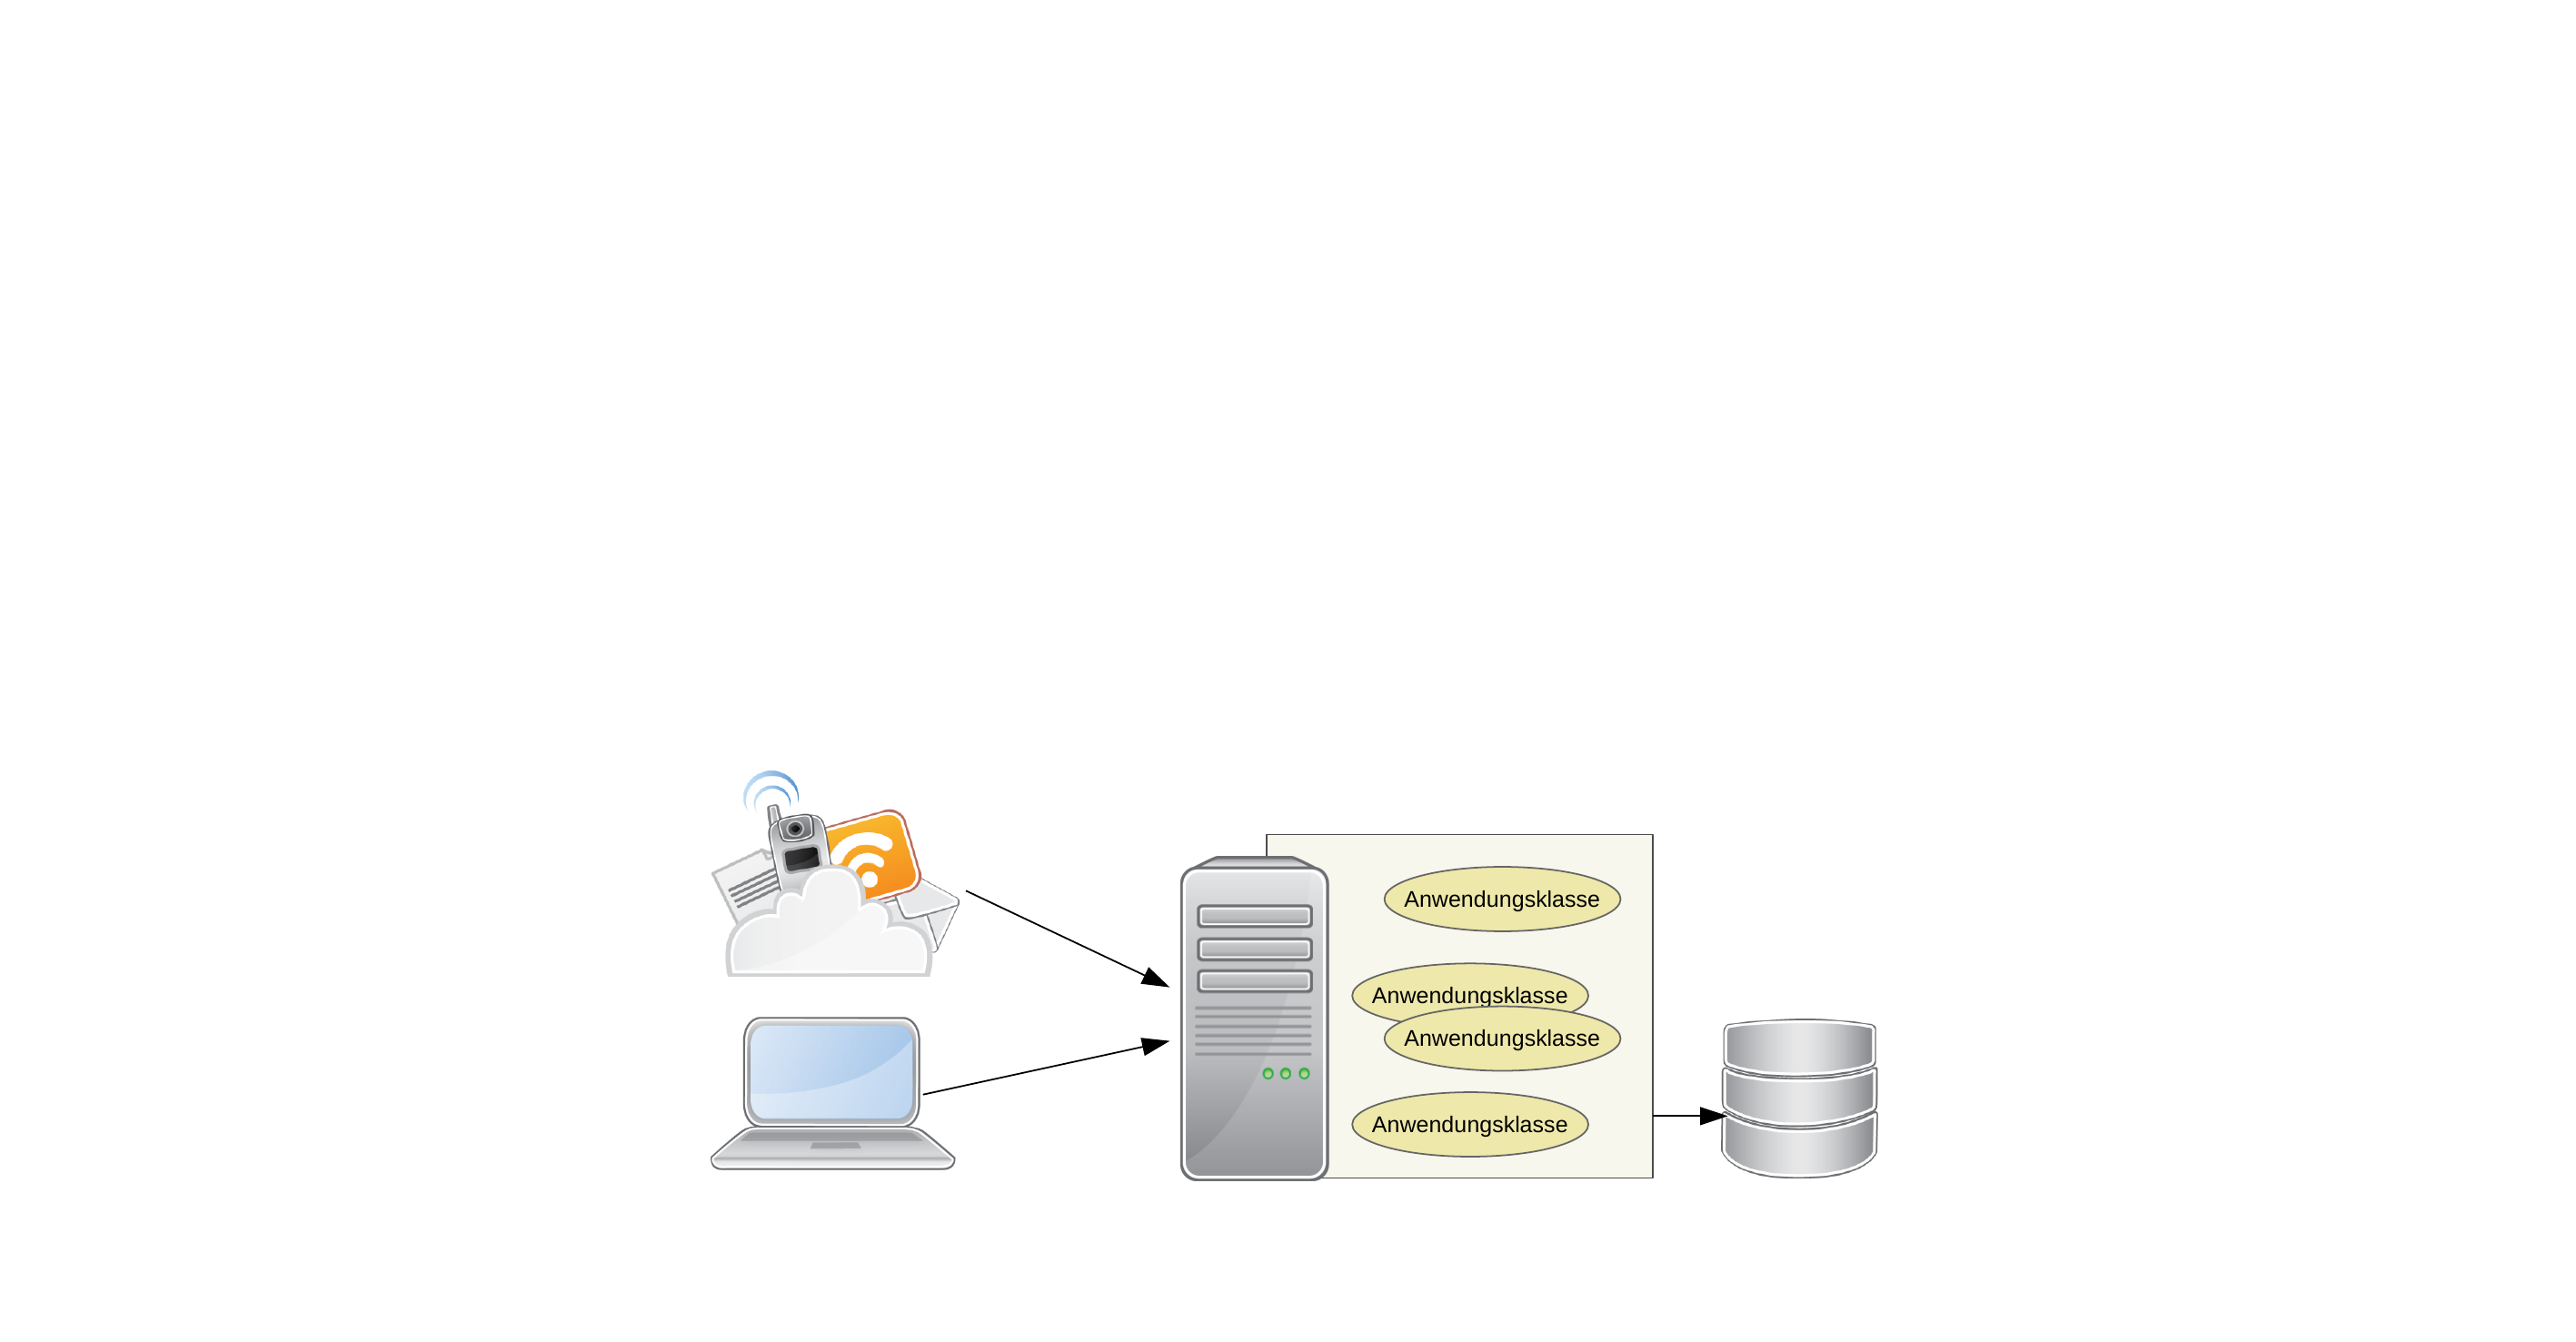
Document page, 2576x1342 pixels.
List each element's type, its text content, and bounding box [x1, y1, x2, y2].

picture [1180, 856, 1329, 1181]
text_box Anwendungsklasse [1384, 1006, 1621, 1071]
picture [700, 1006, 966, 1181]
text_box Anwendungsklasse [1384, 867, 1621, 931]
picture [711, 770, 966, 977]
picture [1721, 1019, 1878, 1178]
text_box [1266, 834, 1653, 1178]
text_box Anwendungsklasse [1352, 963, 1589, 1022]
text_box Anwendungsklasse [1352, 1092, 1589, 1157]
